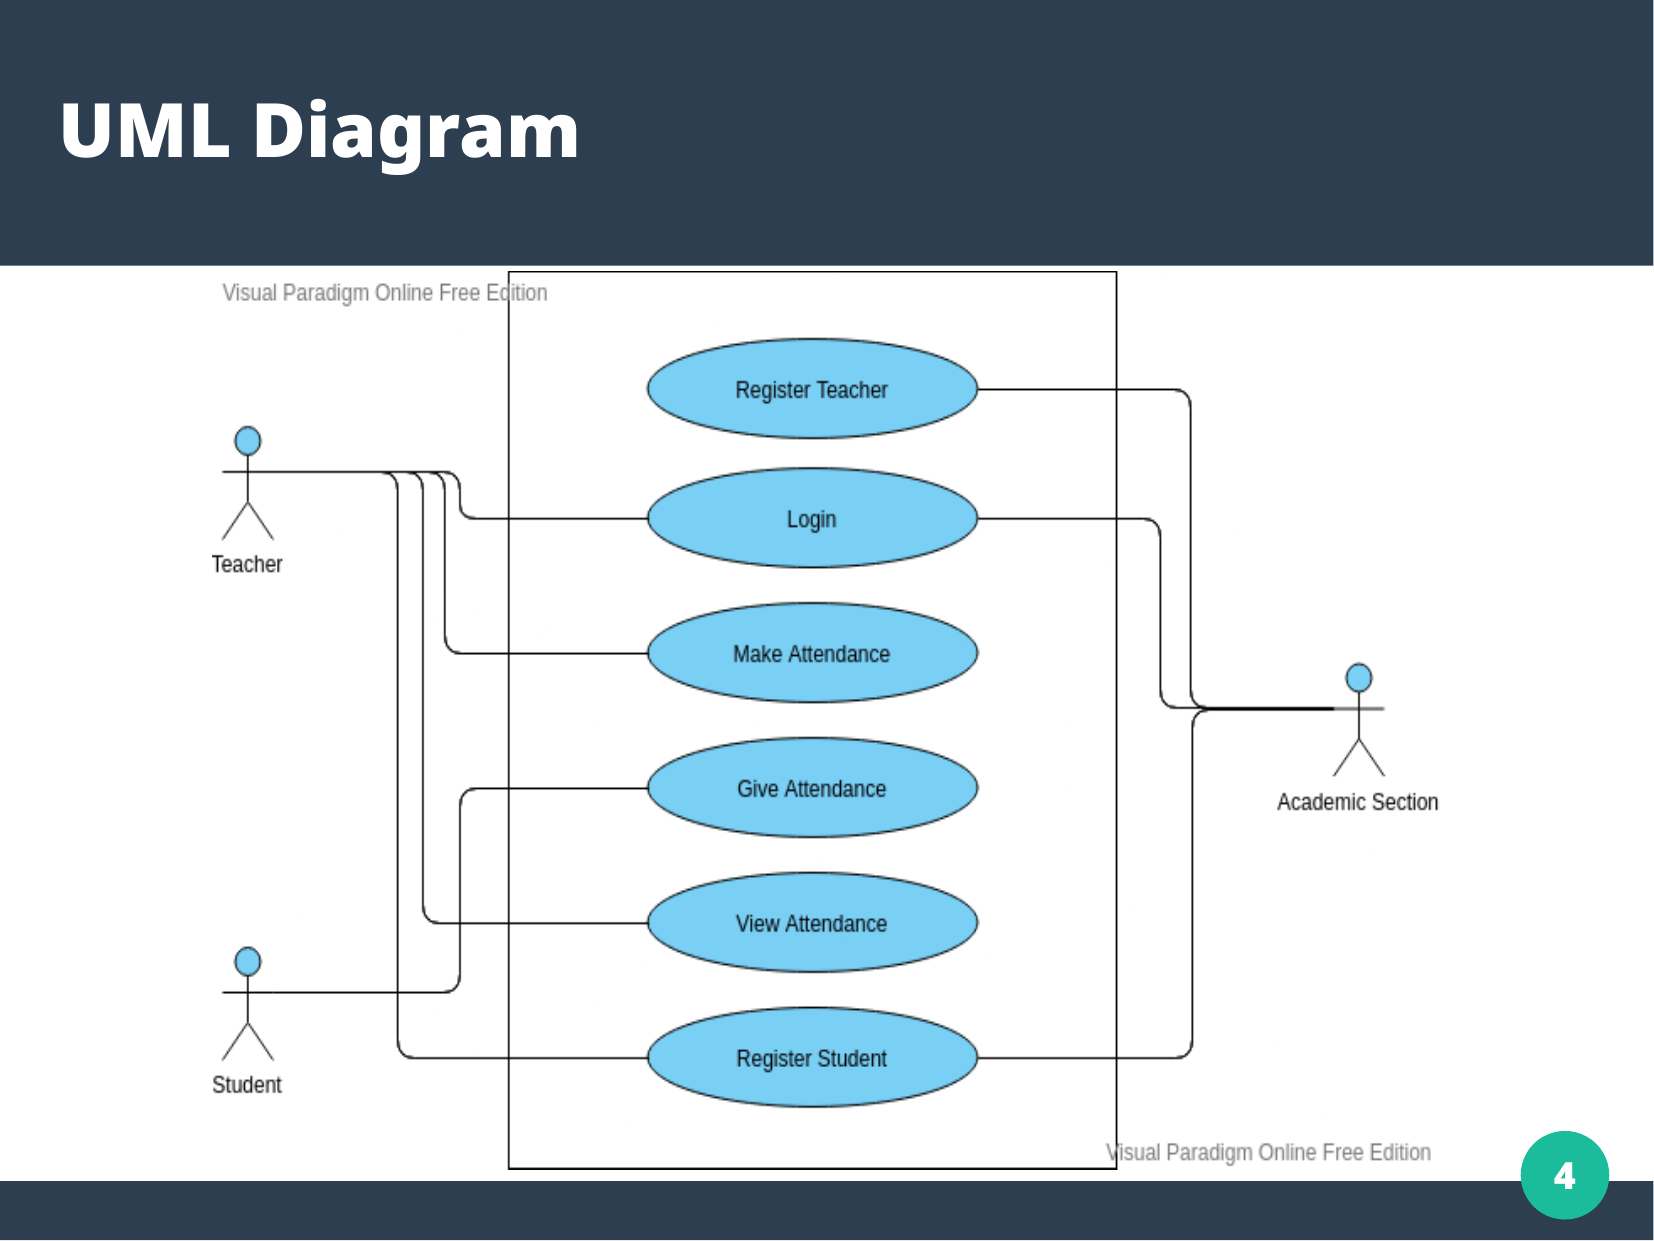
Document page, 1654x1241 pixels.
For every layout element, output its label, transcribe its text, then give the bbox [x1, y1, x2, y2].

picture [212, 271, 1441, 1170]
title UML Diagram [59, 49, 1595, 207]
